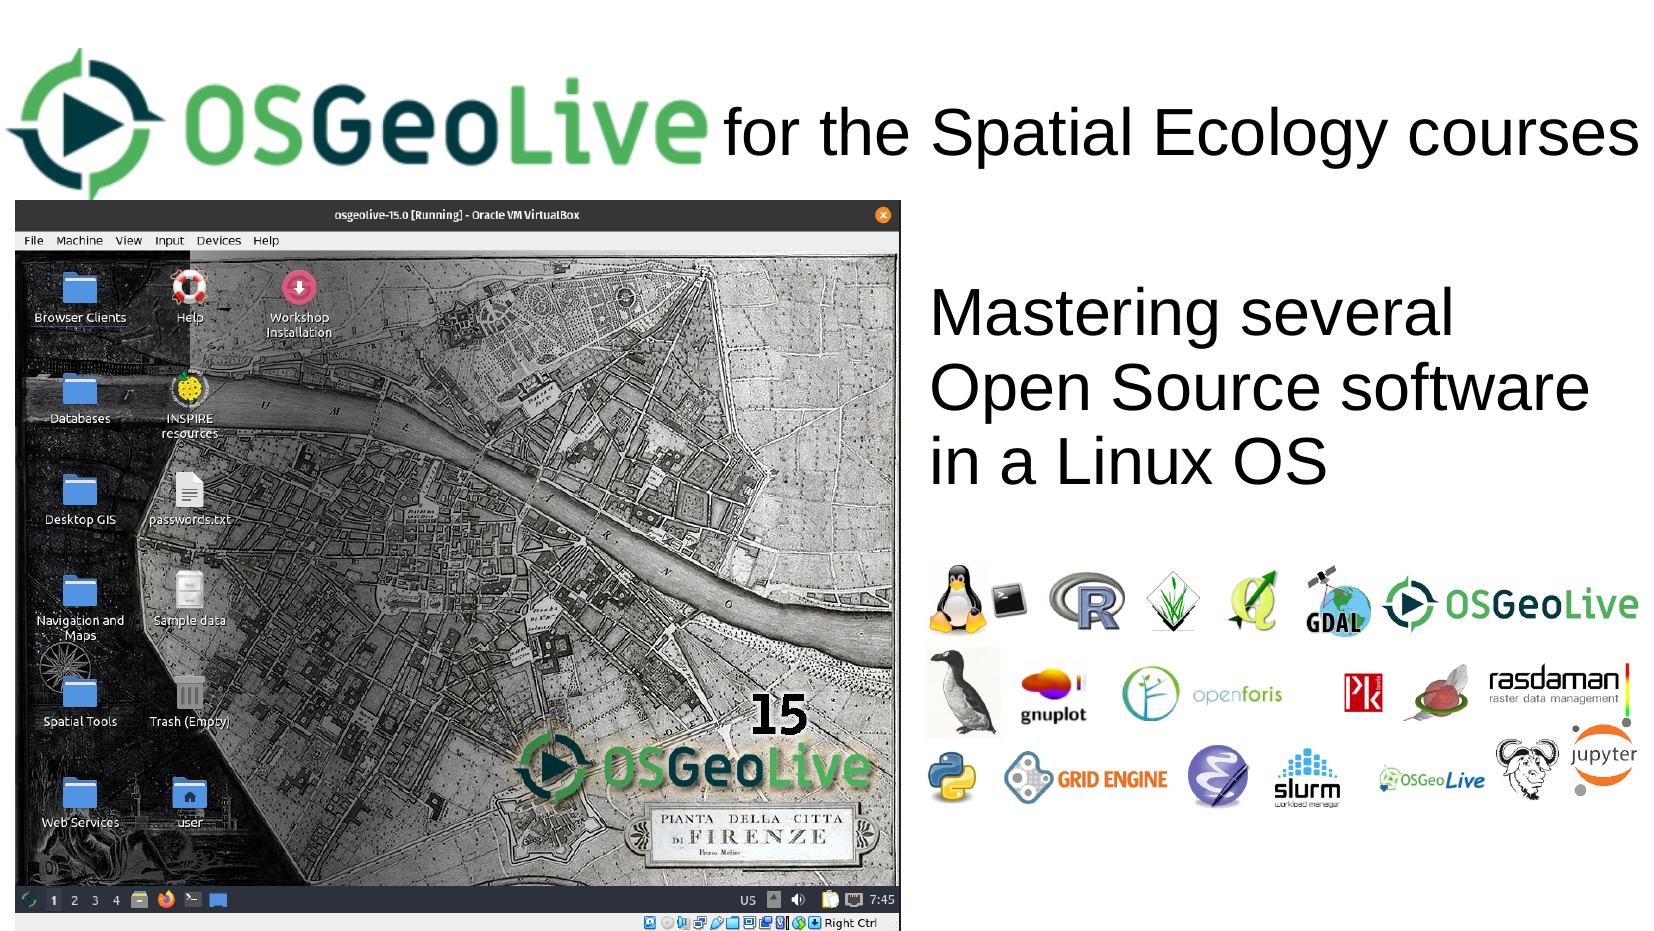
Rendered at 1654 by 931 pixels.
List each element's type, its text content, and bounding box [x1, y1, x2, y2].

picture [0, 48, 901, 931]
picture [921, 549, 1645, 817]
text_box Mastering several Open Source software in a Linux OS [914, 267, 1636, 507]
text_box for the Spatial Ecology courses [708, 87, 1654, 252]
